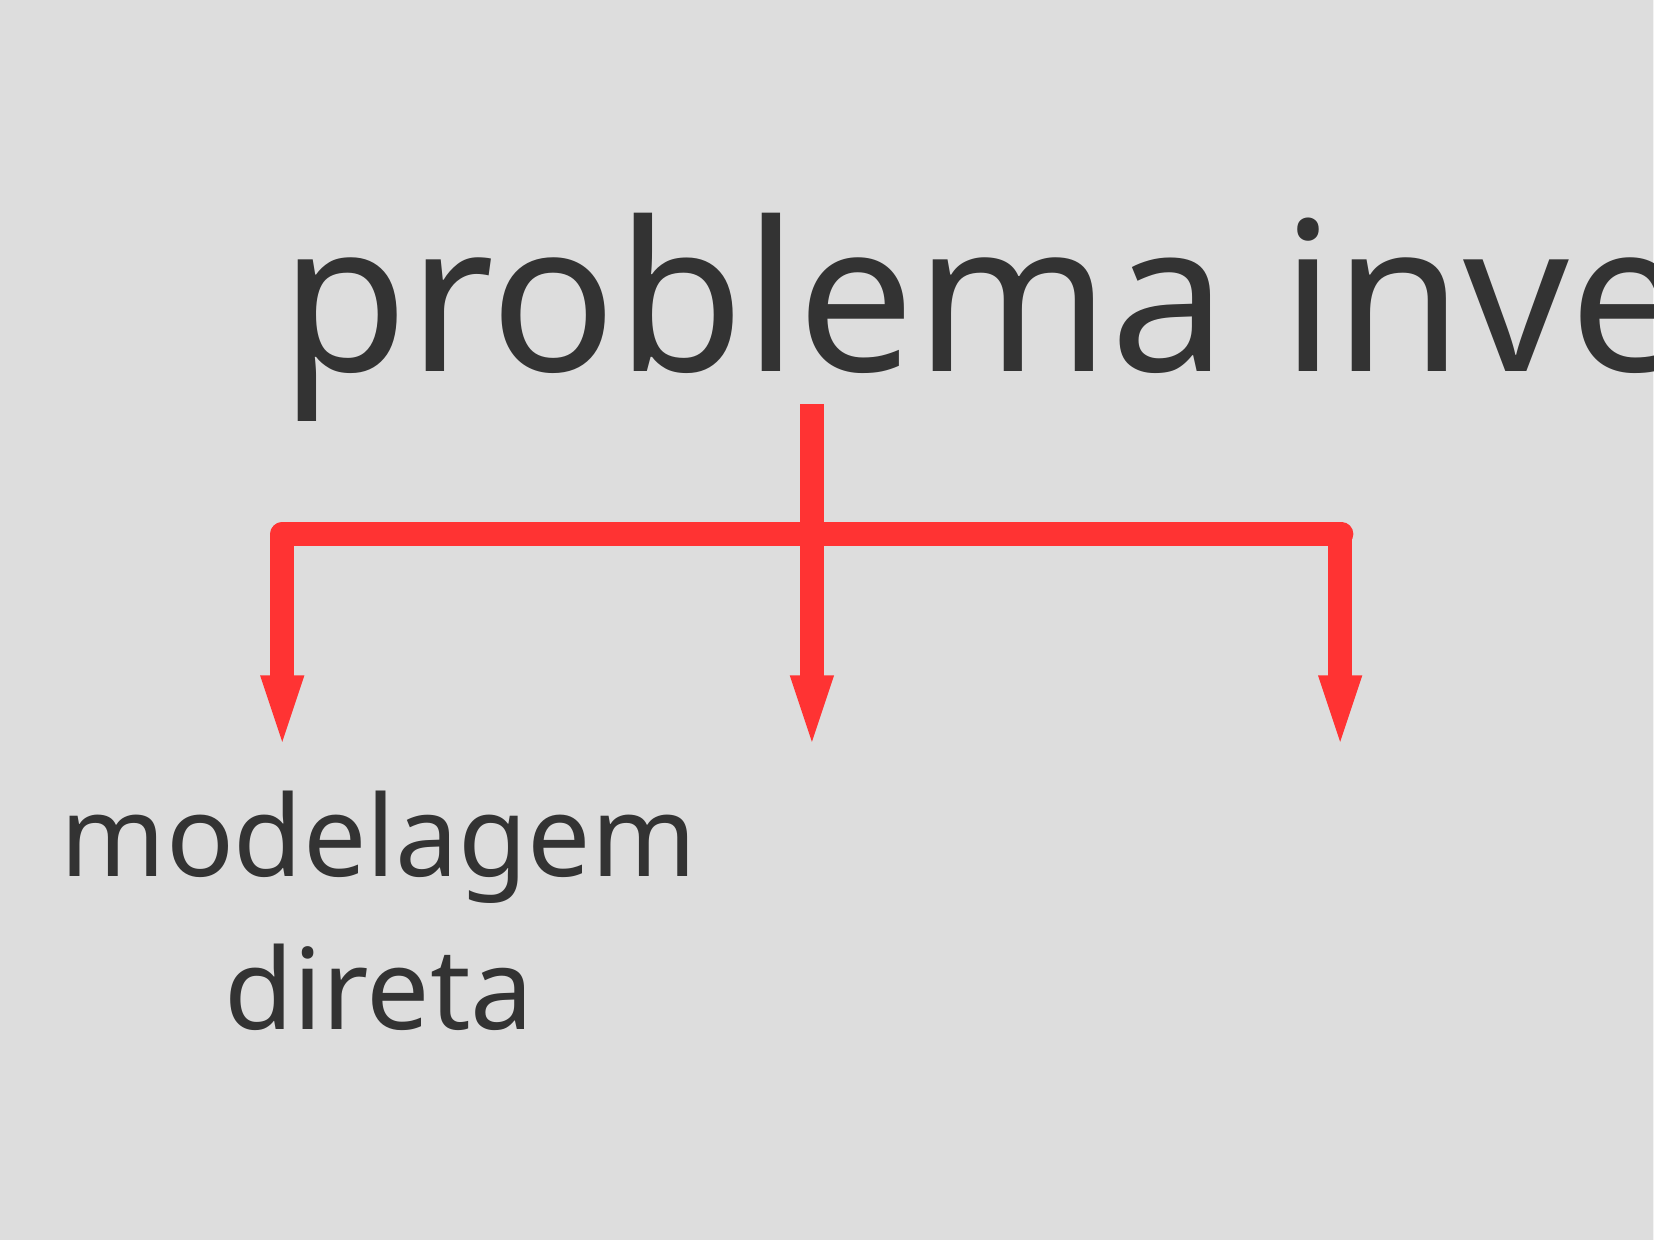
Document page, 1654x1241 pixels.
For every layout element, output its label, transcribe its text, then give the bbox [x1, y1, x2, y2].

text_box problema inverso [265, 141, 1379, 424]
text_box modelagem direta [46, 748, 506, 1087]
